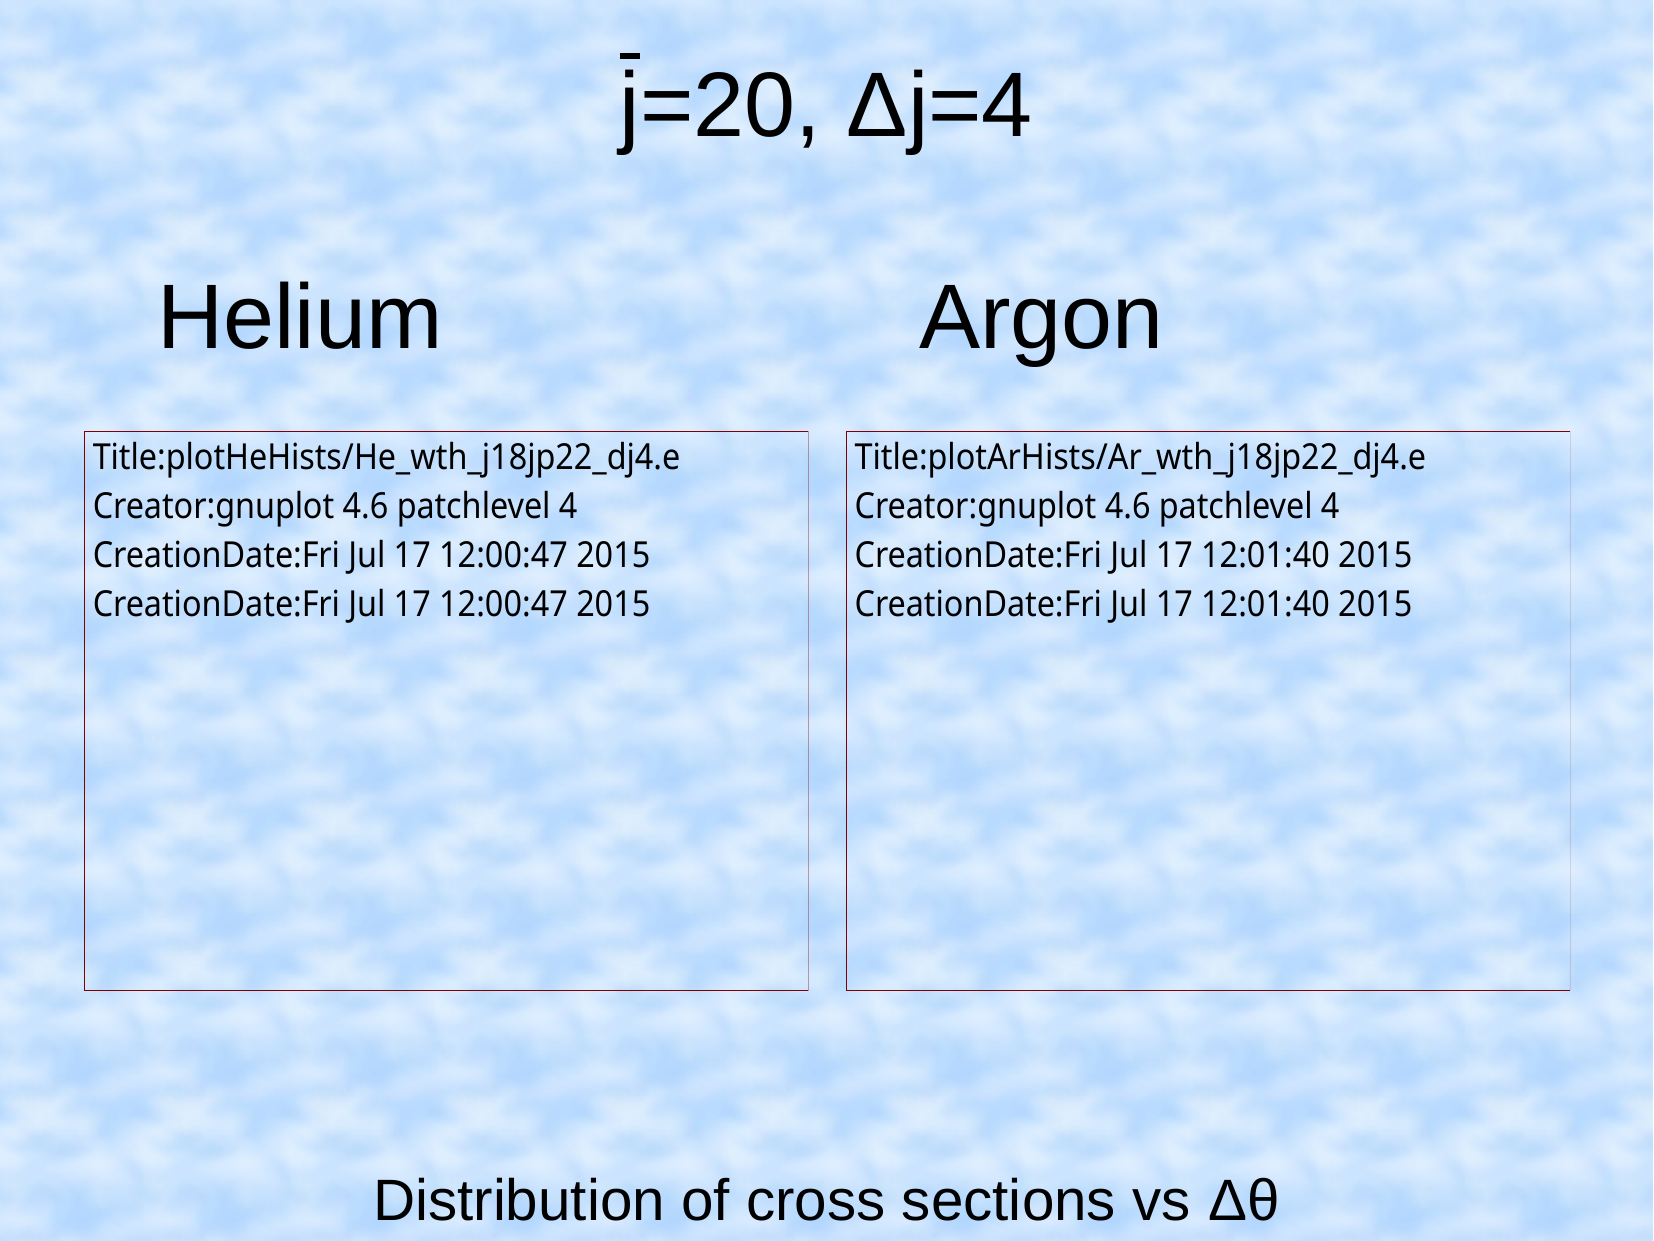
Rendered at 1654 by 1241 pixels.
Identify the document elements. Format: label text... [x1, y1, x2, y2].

title Argon [919, 213, 1645, 421]
text_box j=20, Δj=4 [483, 53, 1170, 157]
text_box Distribution of cross sections vs Δθ [358, 1160, 1295, 1241]
picture [0, 0, 1654, 1241]
title Helium [157, 213, 884, 421]
